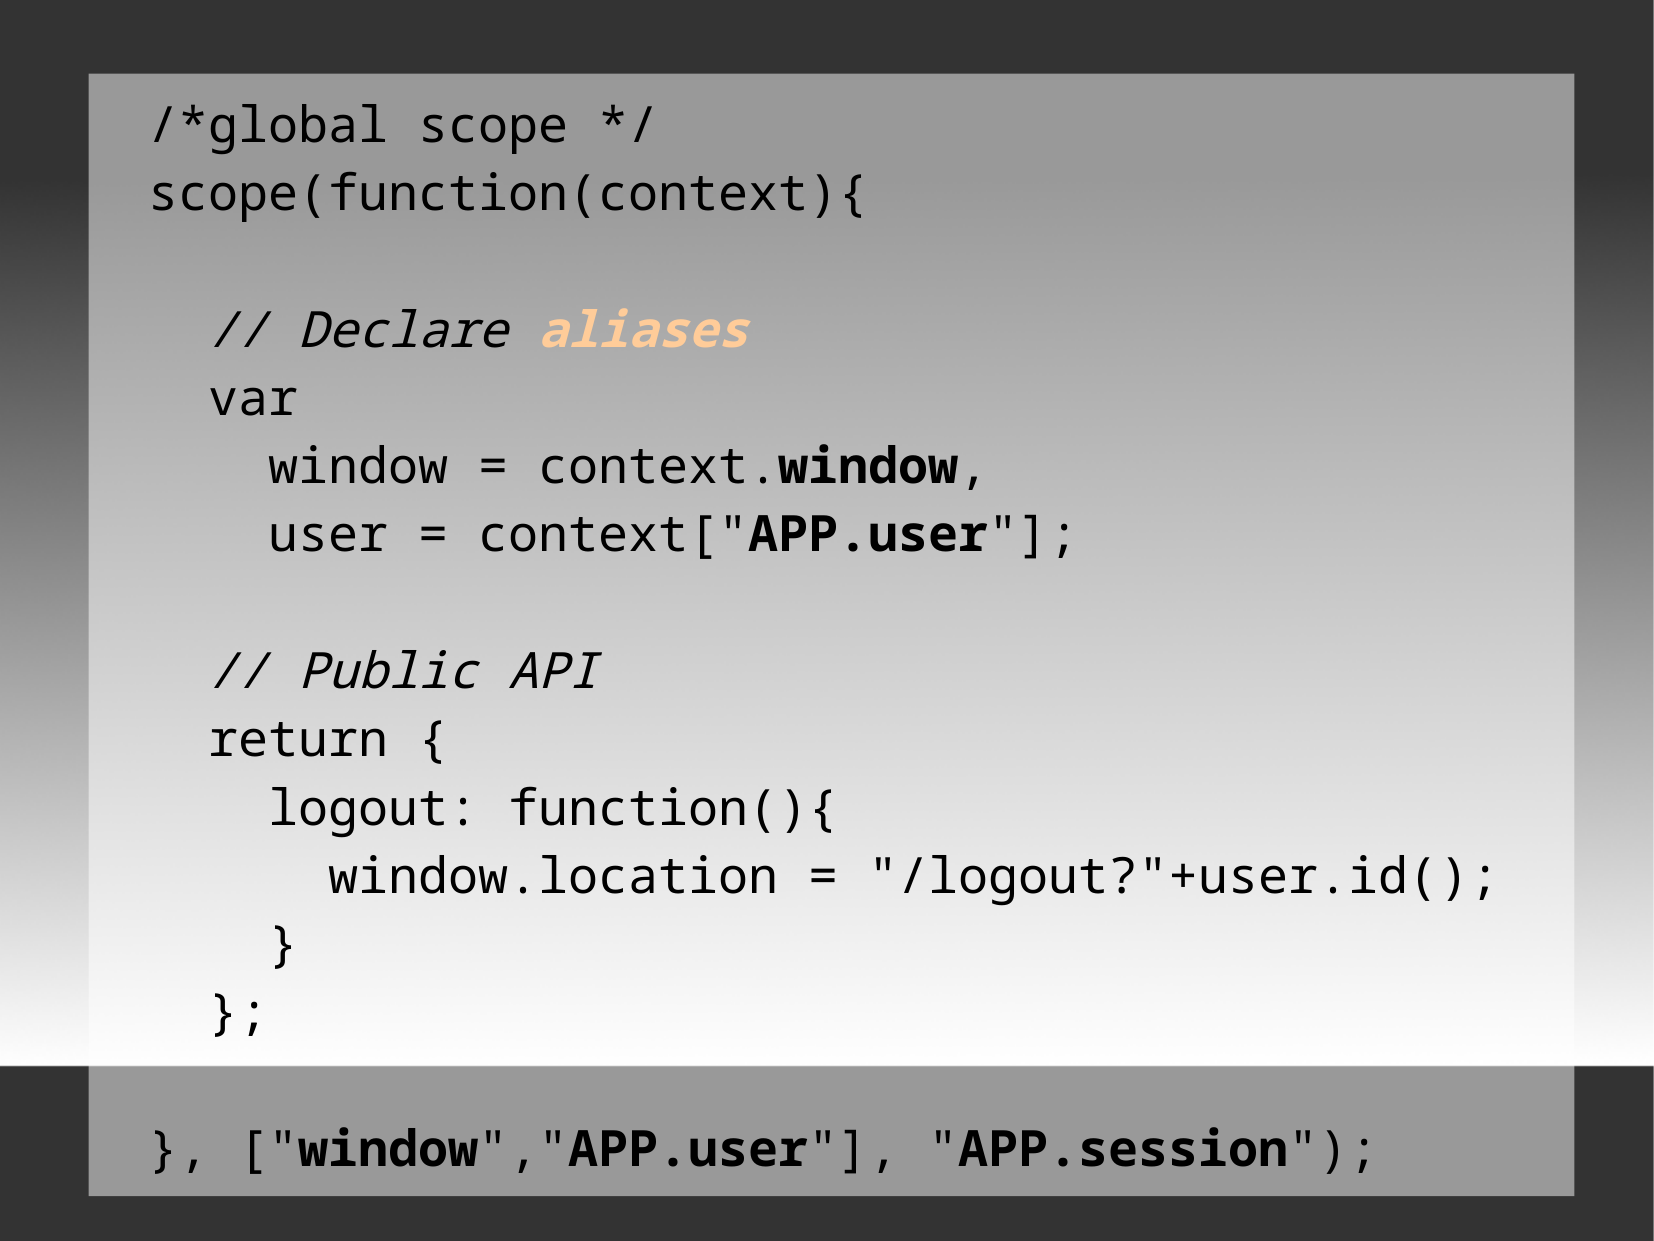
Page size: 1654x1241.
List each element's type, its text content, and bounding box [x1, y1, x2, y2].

title /*global scope */ scope(function(context){ // Declare aliases var window = context.window, user = context["APP.user"]; // Public API return { logout: function(){ window.location = "/logout?"+user.id(); } }; }, ["window","APP.user"], "APP.session"); [88, 219, 1575, 1051]
picture [0, 0, 1654, 1241]
